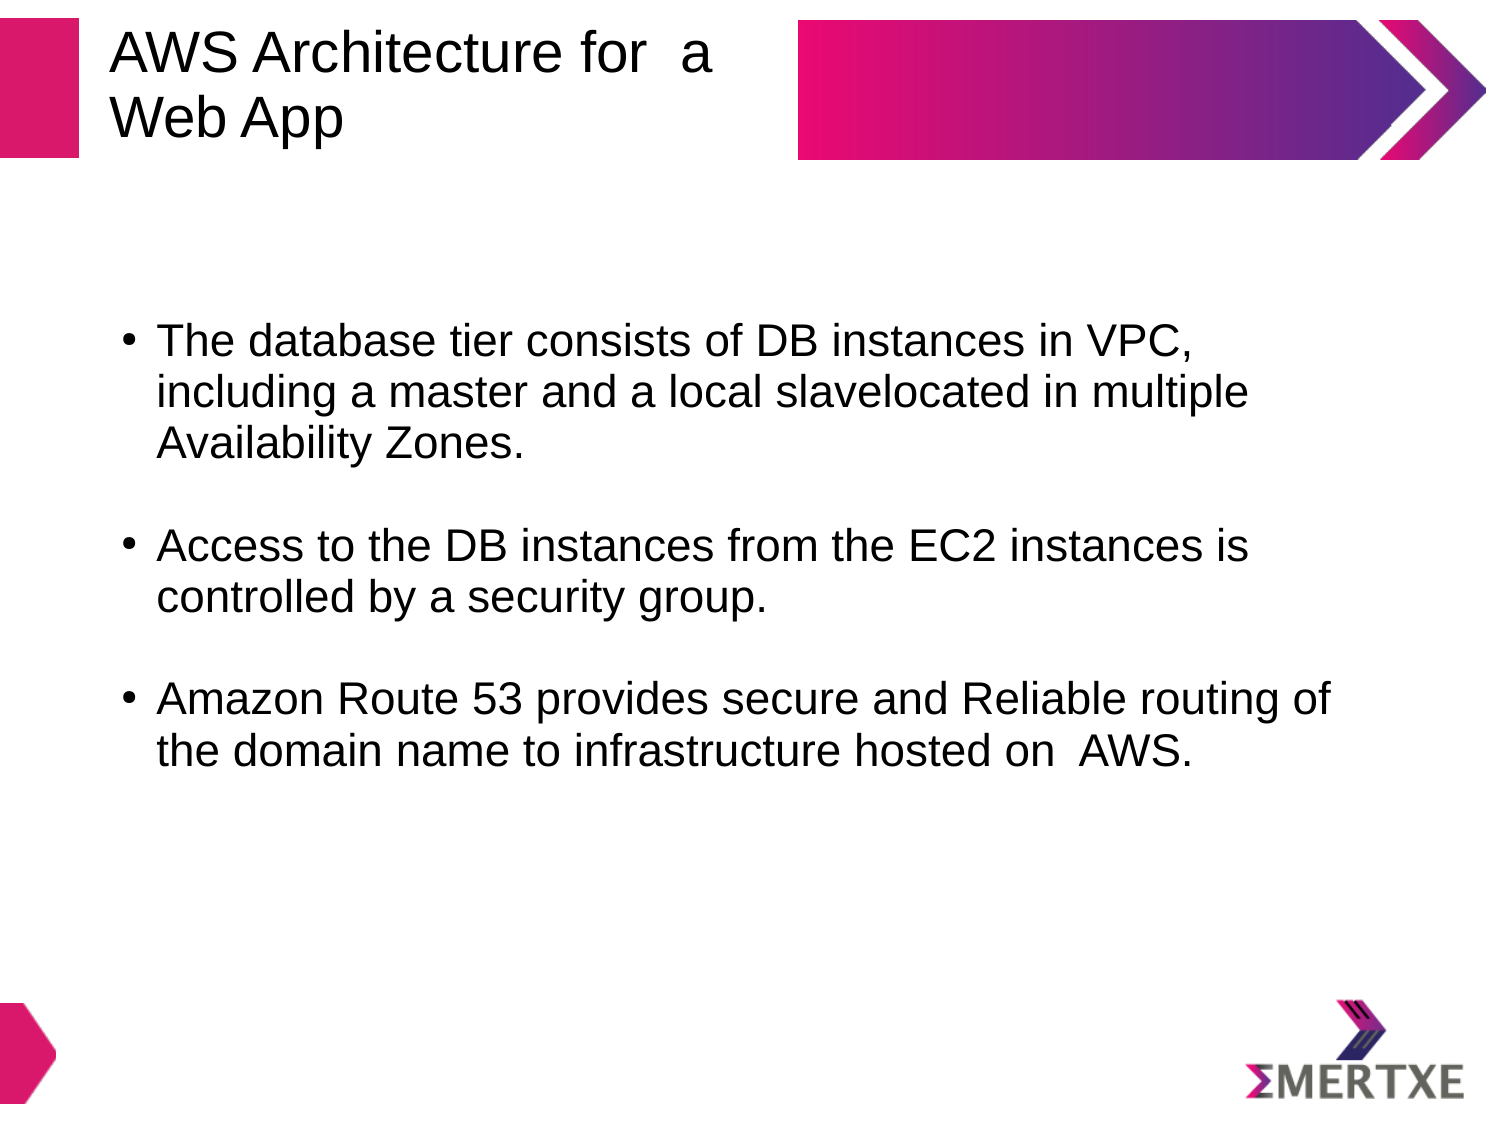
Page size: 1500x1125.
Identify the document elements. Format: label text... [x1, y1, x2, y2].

text_box The database tier consists of DB instances in VPC, including a master and a local slavelocated in multiple Availability Zones. Access to the DB instances from the EC2 instances is controlled by a security group. Amazon Route 53 provides secure and Reliable routing of the domain name to infrastructure hosted on AWS. [106, 307, 1394, 784]
picture [798, 20, 1486, 160]
picture [1245, 996, 1465, 1099]
text_box AWS Architecture for a Web App [94, 11, 851, 158]
